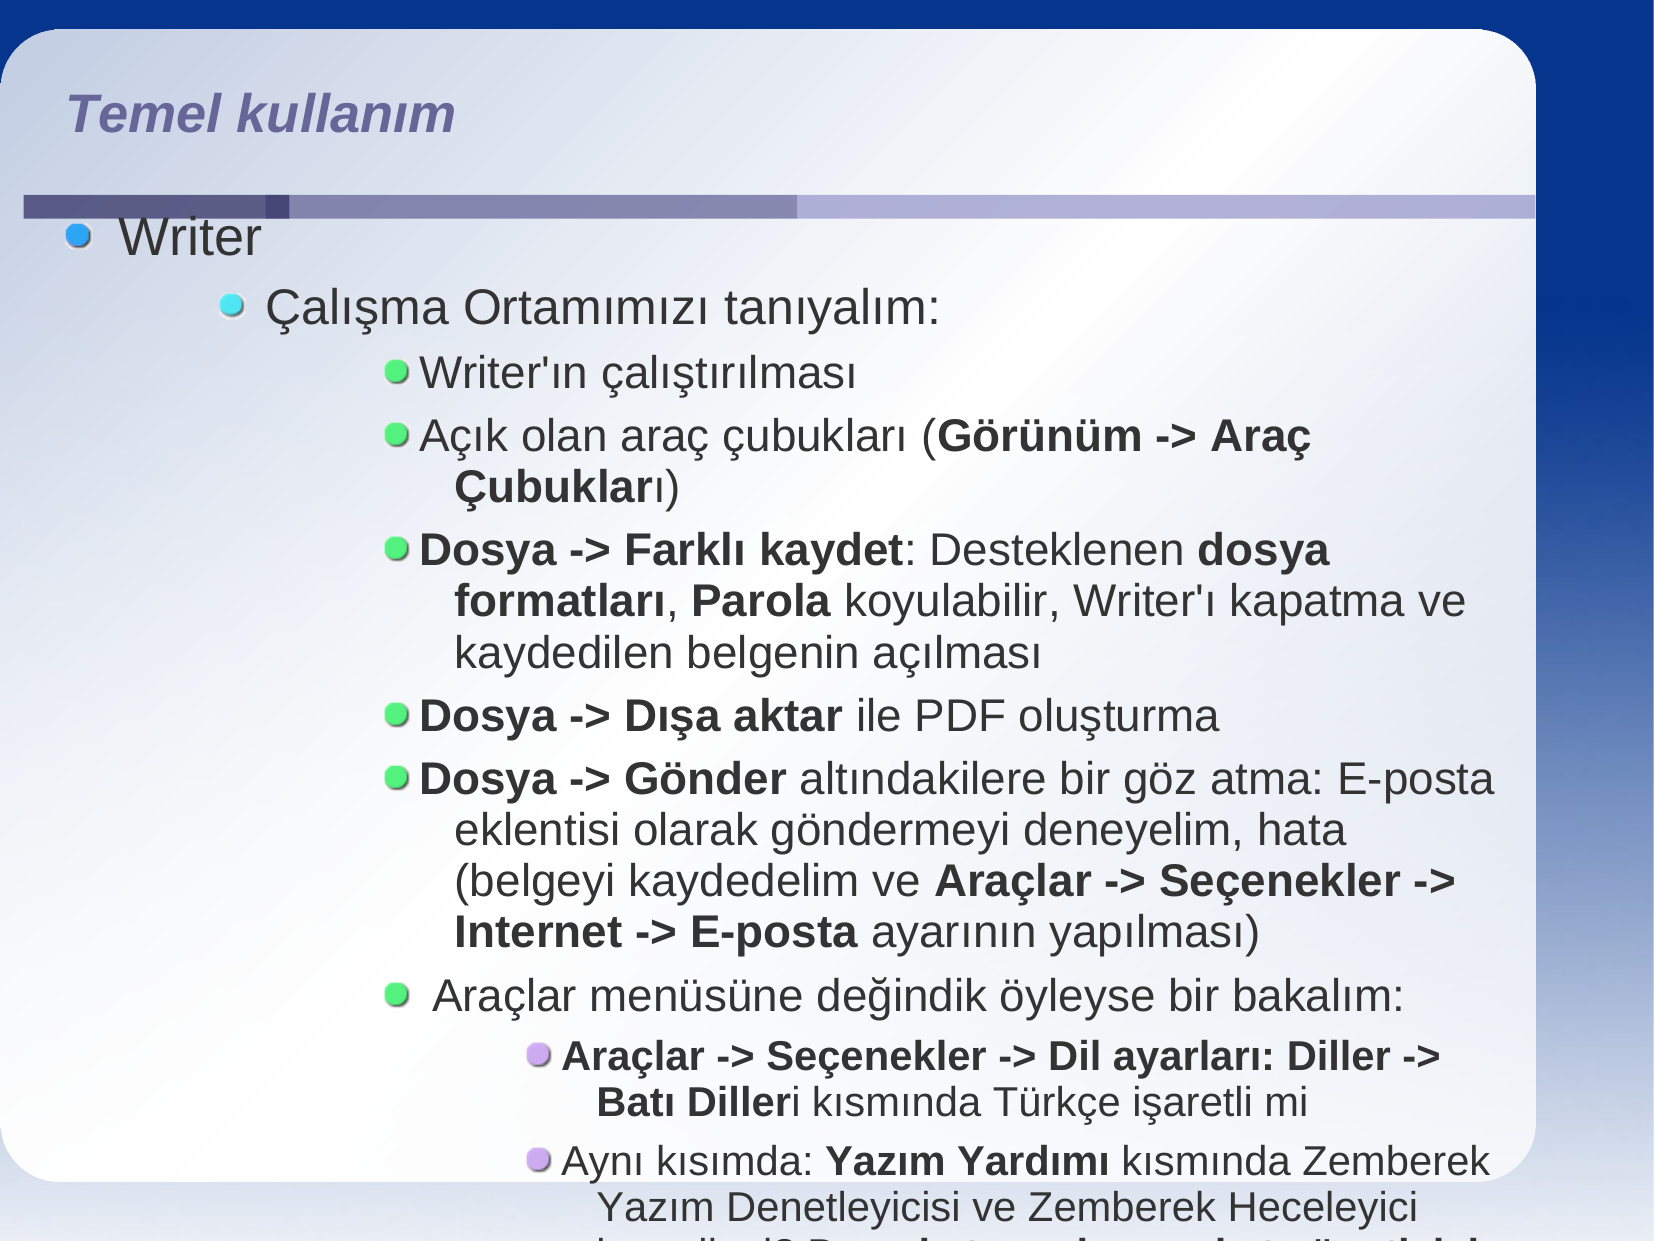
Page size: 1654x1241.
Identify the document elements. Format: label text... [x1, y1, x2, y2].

picture [0, 0, 1654, 1241]
title Temel kullanım [29, 49, 1506, 178]
list Writer Çalışma Ortamımızı tanıyalım: Writer'ın çalıştırılması Açık olan araç çubukları (Görünüm -> Araç Çubukları) Dosya -> Farklı kaydet: Desteklenen dosya formatları, Parola koyulabilir, Writer'ı kapatma ve kaydedilen belgenin açılması Dosya -> Dışa aktar ile PDF oluşturma Dosya -> Gönder altındakilere bir göz atma: E-posta eklentisi olarak göndermeyi deneyelim, hata (belgeyi kaydedelim ve Araçlar -> Seçenekler -> Internet -> E-posta ayarının yapılması) Araçlar menüsüne değindik öyleyse bir bakalım: Araçlar -> Seçenekler -> Dil ayarları: Diller -> Batı Dilleri kısmında Türkçe işaretli mi Aynı kısımda: Yazım Yardımı kısmında Zemberek Yazım Denetleyicisi ve Zemberek Heceleyici işaretli mi? Bu paket araçlar->paket yöneticisi ile kuruldu [29, 206, 1506, 1234]
